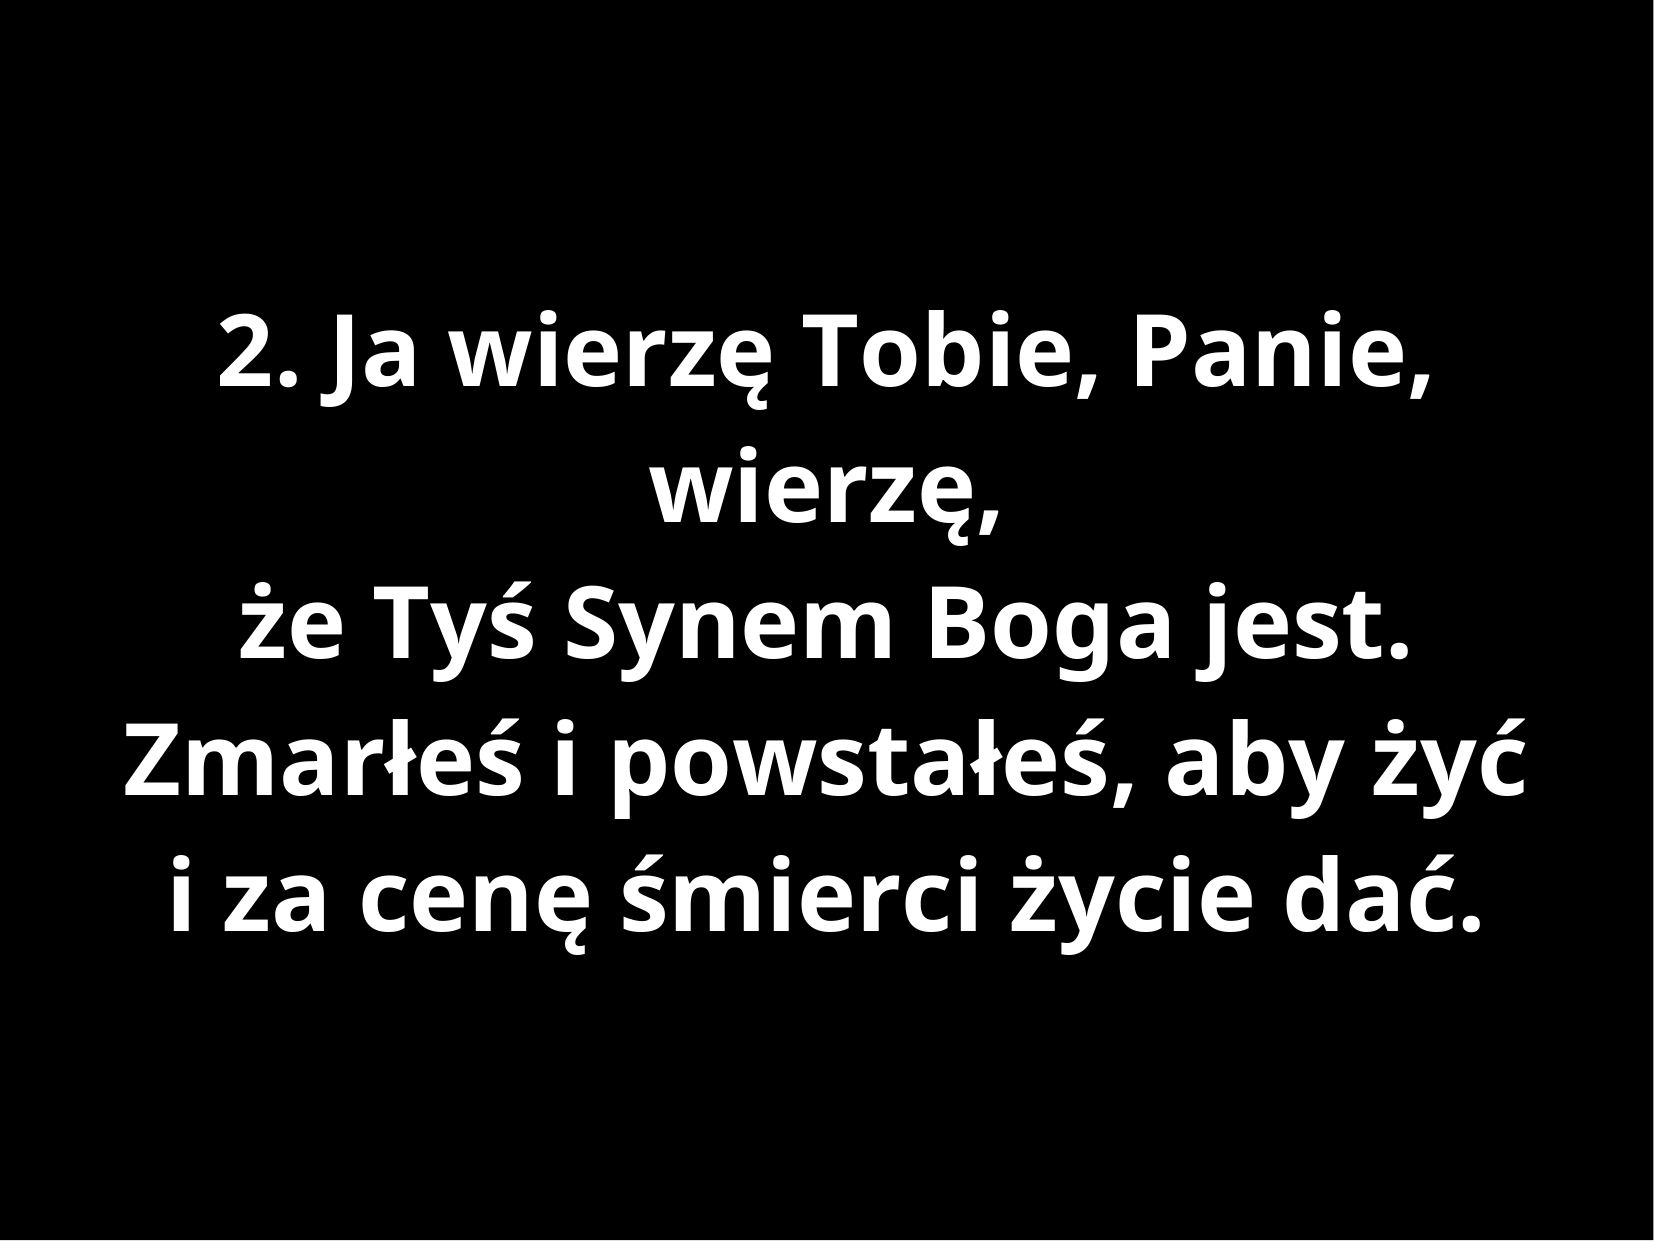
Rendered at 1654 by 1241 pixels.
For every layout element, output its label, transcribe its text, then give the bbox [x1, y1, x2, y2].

title 2. Ja wierzę Tobie, Panie, wierzę, że Tyś Synem Boga jest. Zmarłeś i powstałeś, aby żyć i za cenę śmierci życie dać. [0, 0, 1654, 1241]
